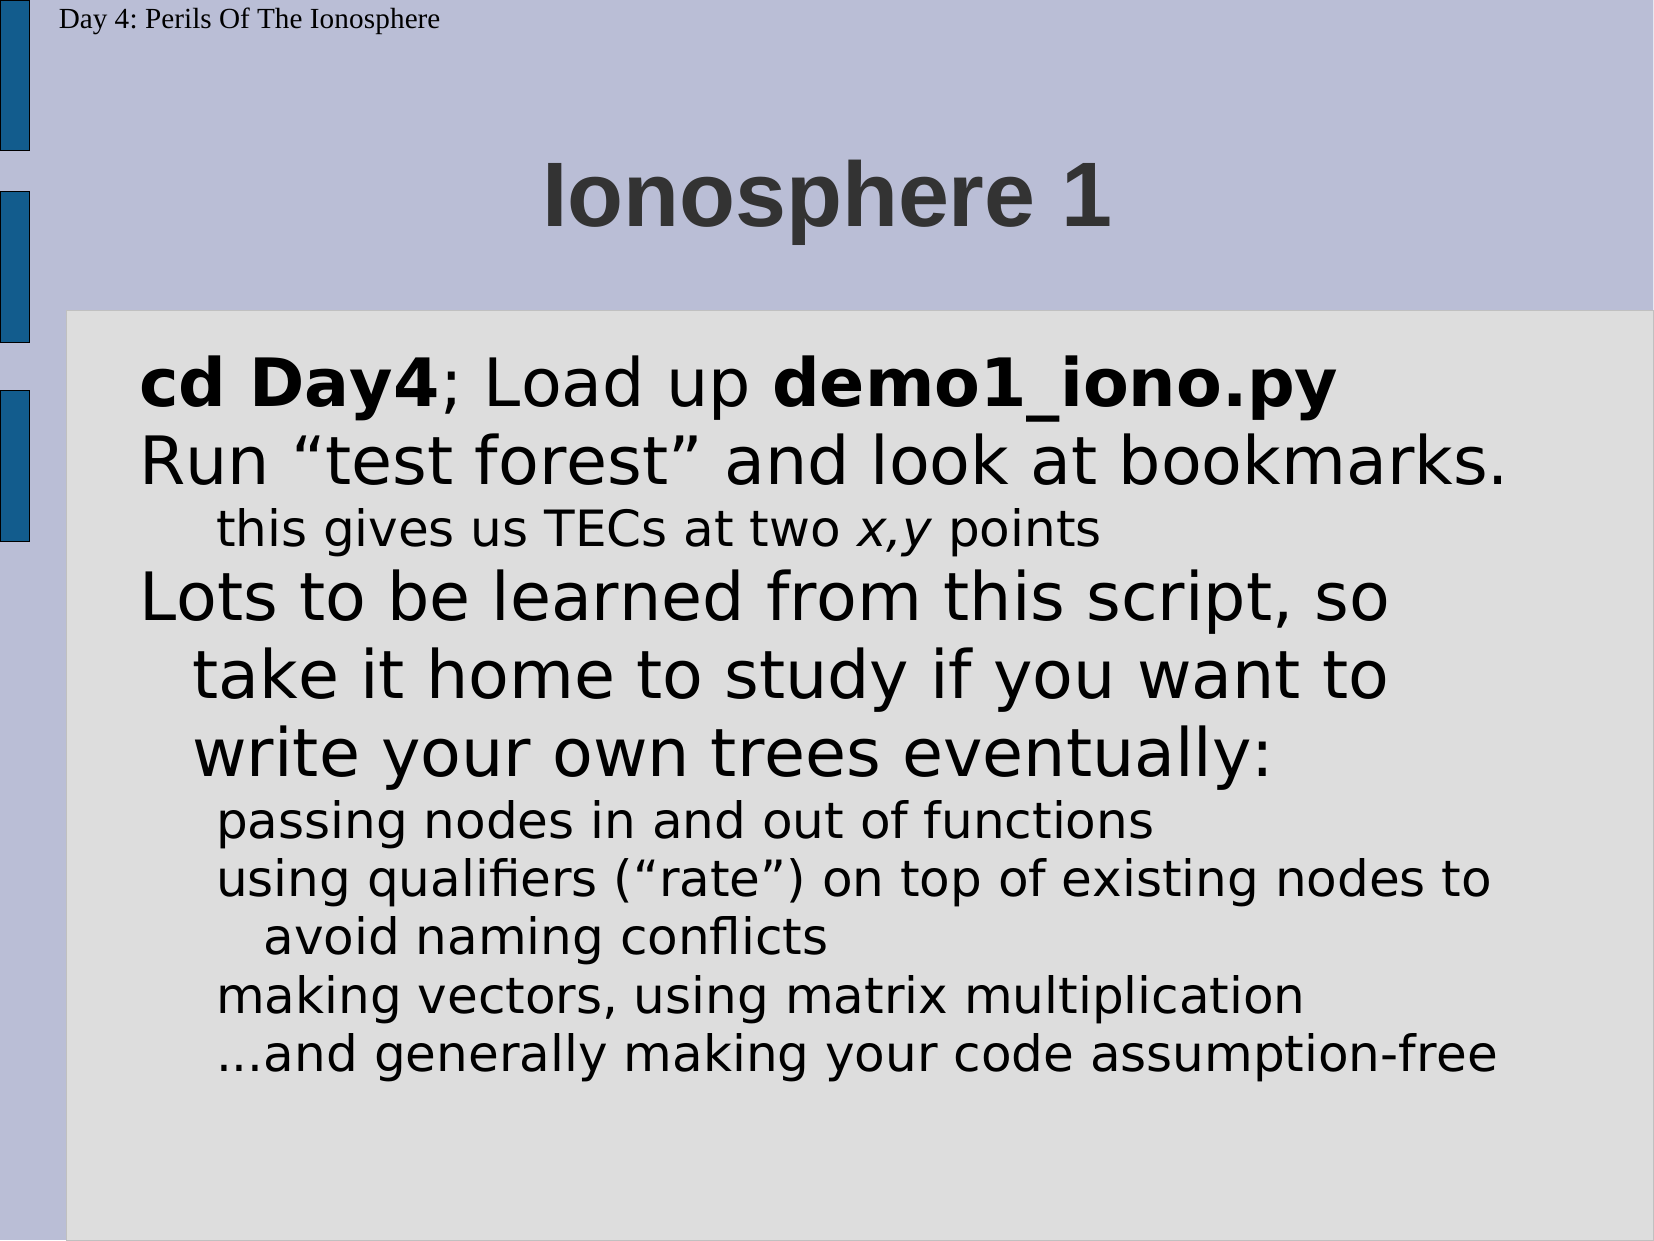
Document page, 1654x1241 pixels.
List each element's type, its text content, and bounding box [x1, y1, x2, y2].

list cd Day4; Load up demo1_iono.py Run “test forest” and look at bookmarks. this gives us TECs at two x,y points Lots to be learned from this script, so take it home to study if you want to write your own trees eventually: passing nodes in and out of functions using qualifiers (“rate”) on top of existing nodes to avoid naming conflicts making vectors, using matrix multiplication ...and generally making your code assumption-free [121, 344, 1534, 1112]
title Ionosphere 1 [121, 98, 1534, 291]
